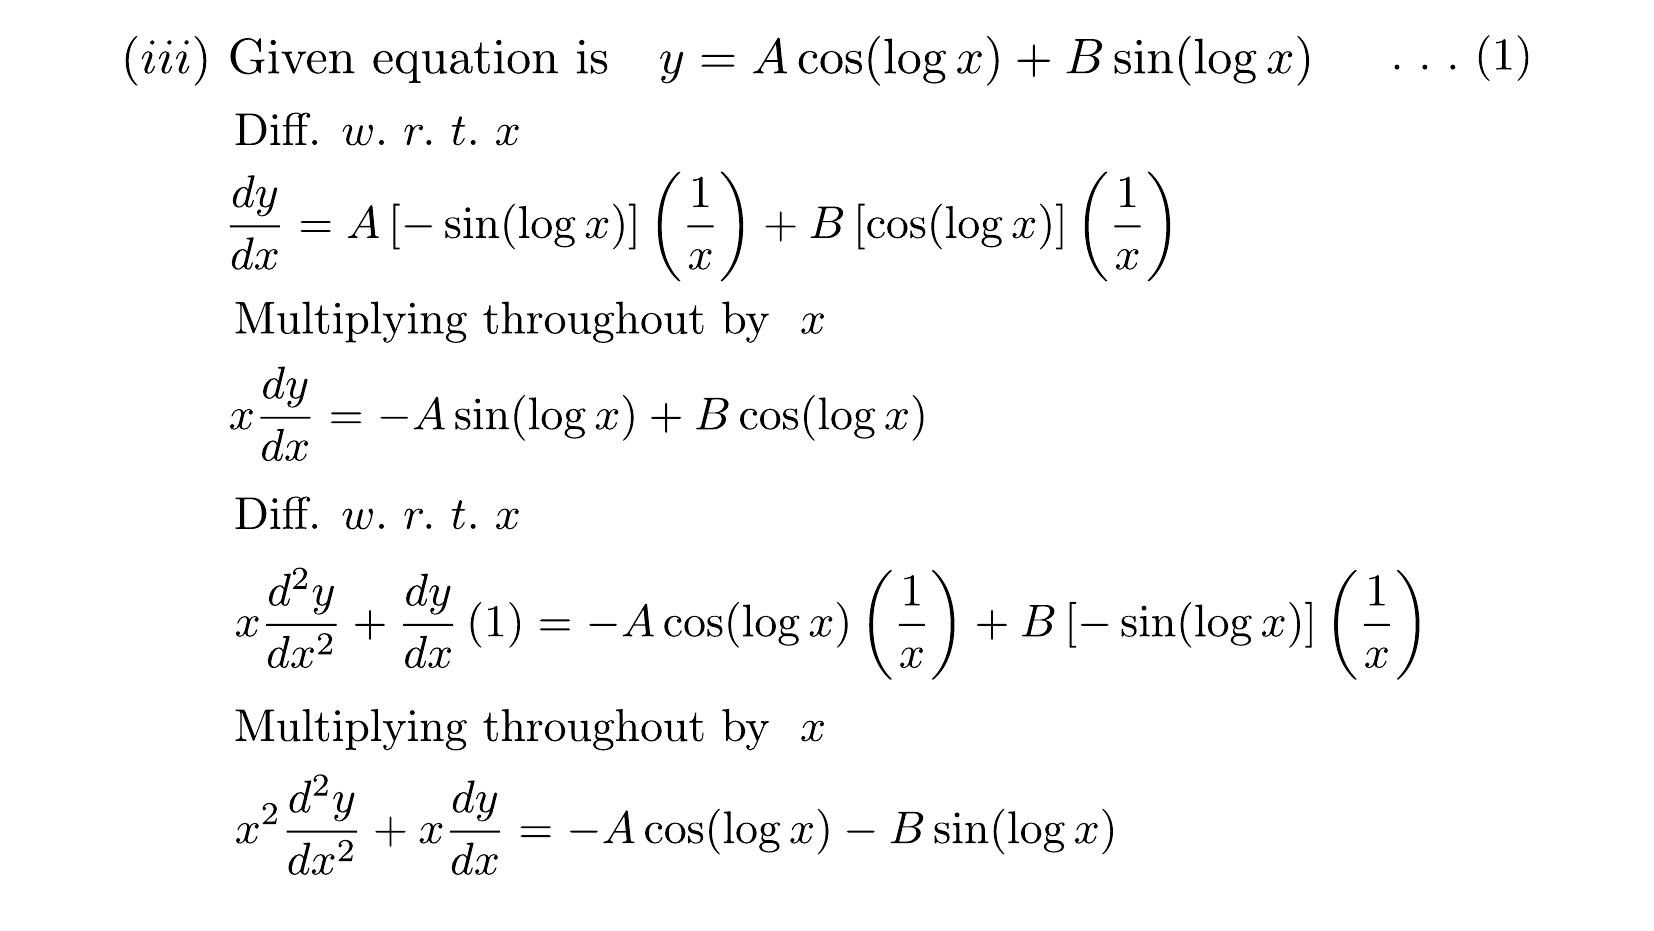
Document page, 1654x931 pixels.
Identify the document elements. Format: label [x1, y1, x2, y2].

text_box [235, 567, 1420, 680]
text_box [229, 171, 1171, 282]
subtitle [47, 35, 1619, 875]
text_box [235, 112, 519, 146]
text_box [123, 35, 1310, 86]
text_box [235, 301, 825, 343]
text_box [235, 774, 1113, 875]
text_box [1392, 35, 1529, 81]
text_box [235, 496, 519, 530]
text_box [235, 709, 825, 751]
text_box [230, 366, 924, 462]
